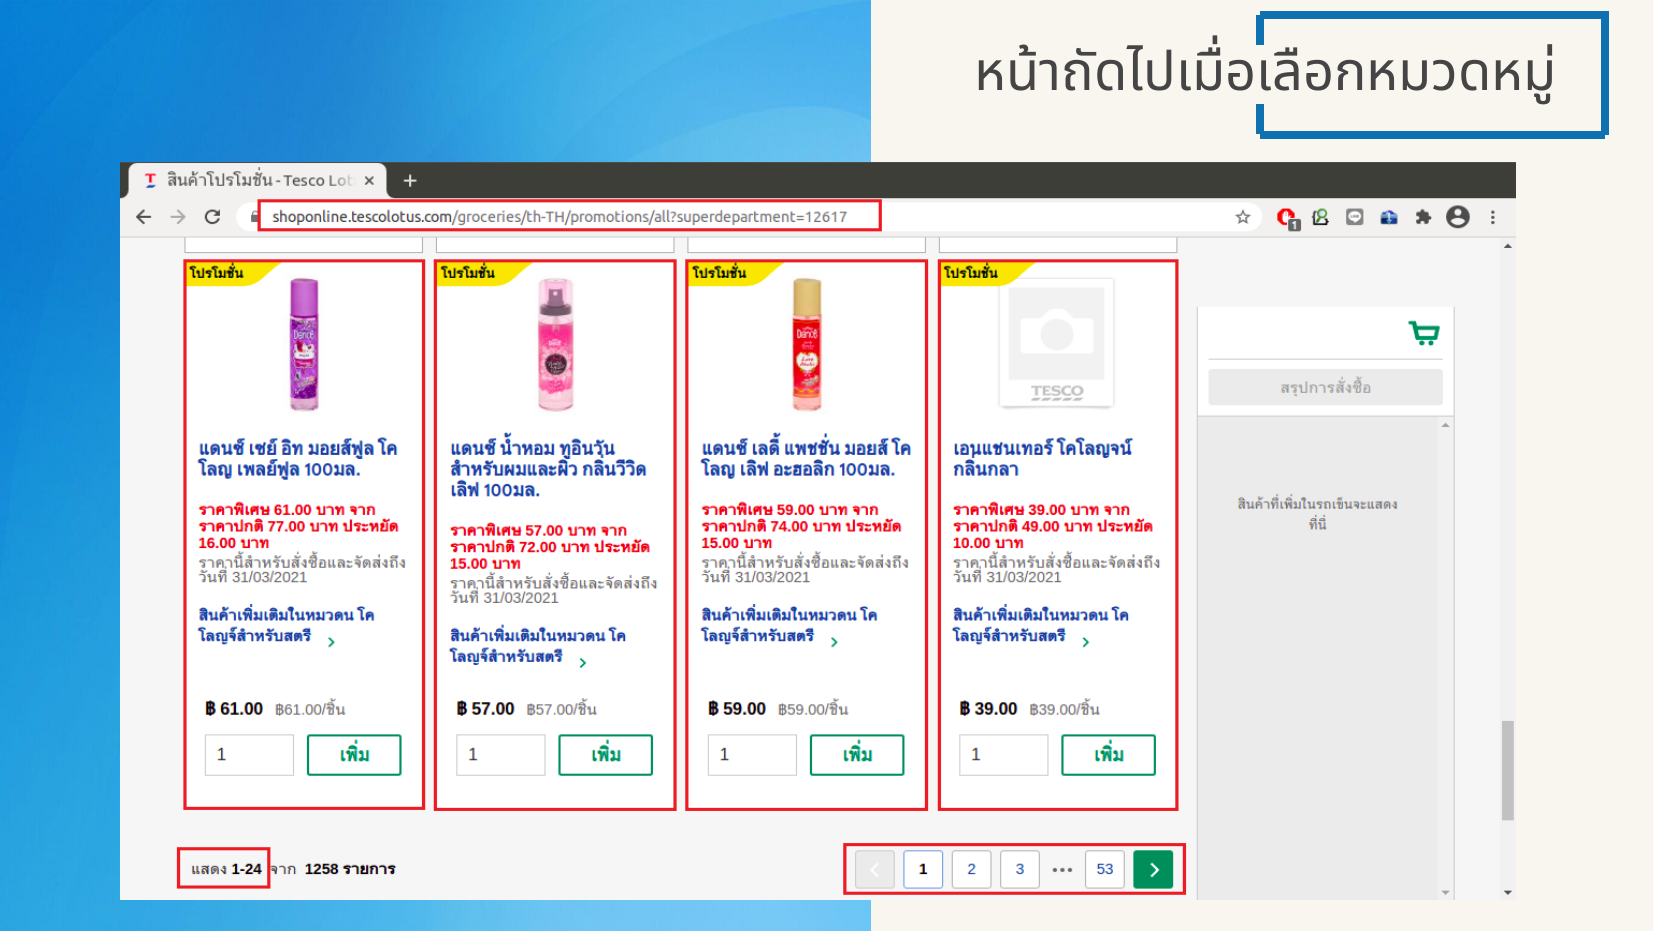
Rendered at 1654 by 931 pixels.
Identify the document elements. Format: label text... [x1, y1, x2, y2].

picture [1587, 19, 1601, 131]
picture [0, 0, 1654, 931]
title หน้าถัดไปเมื่อเลือกหมวดหมู่ [974, 0, 1587, 156]
